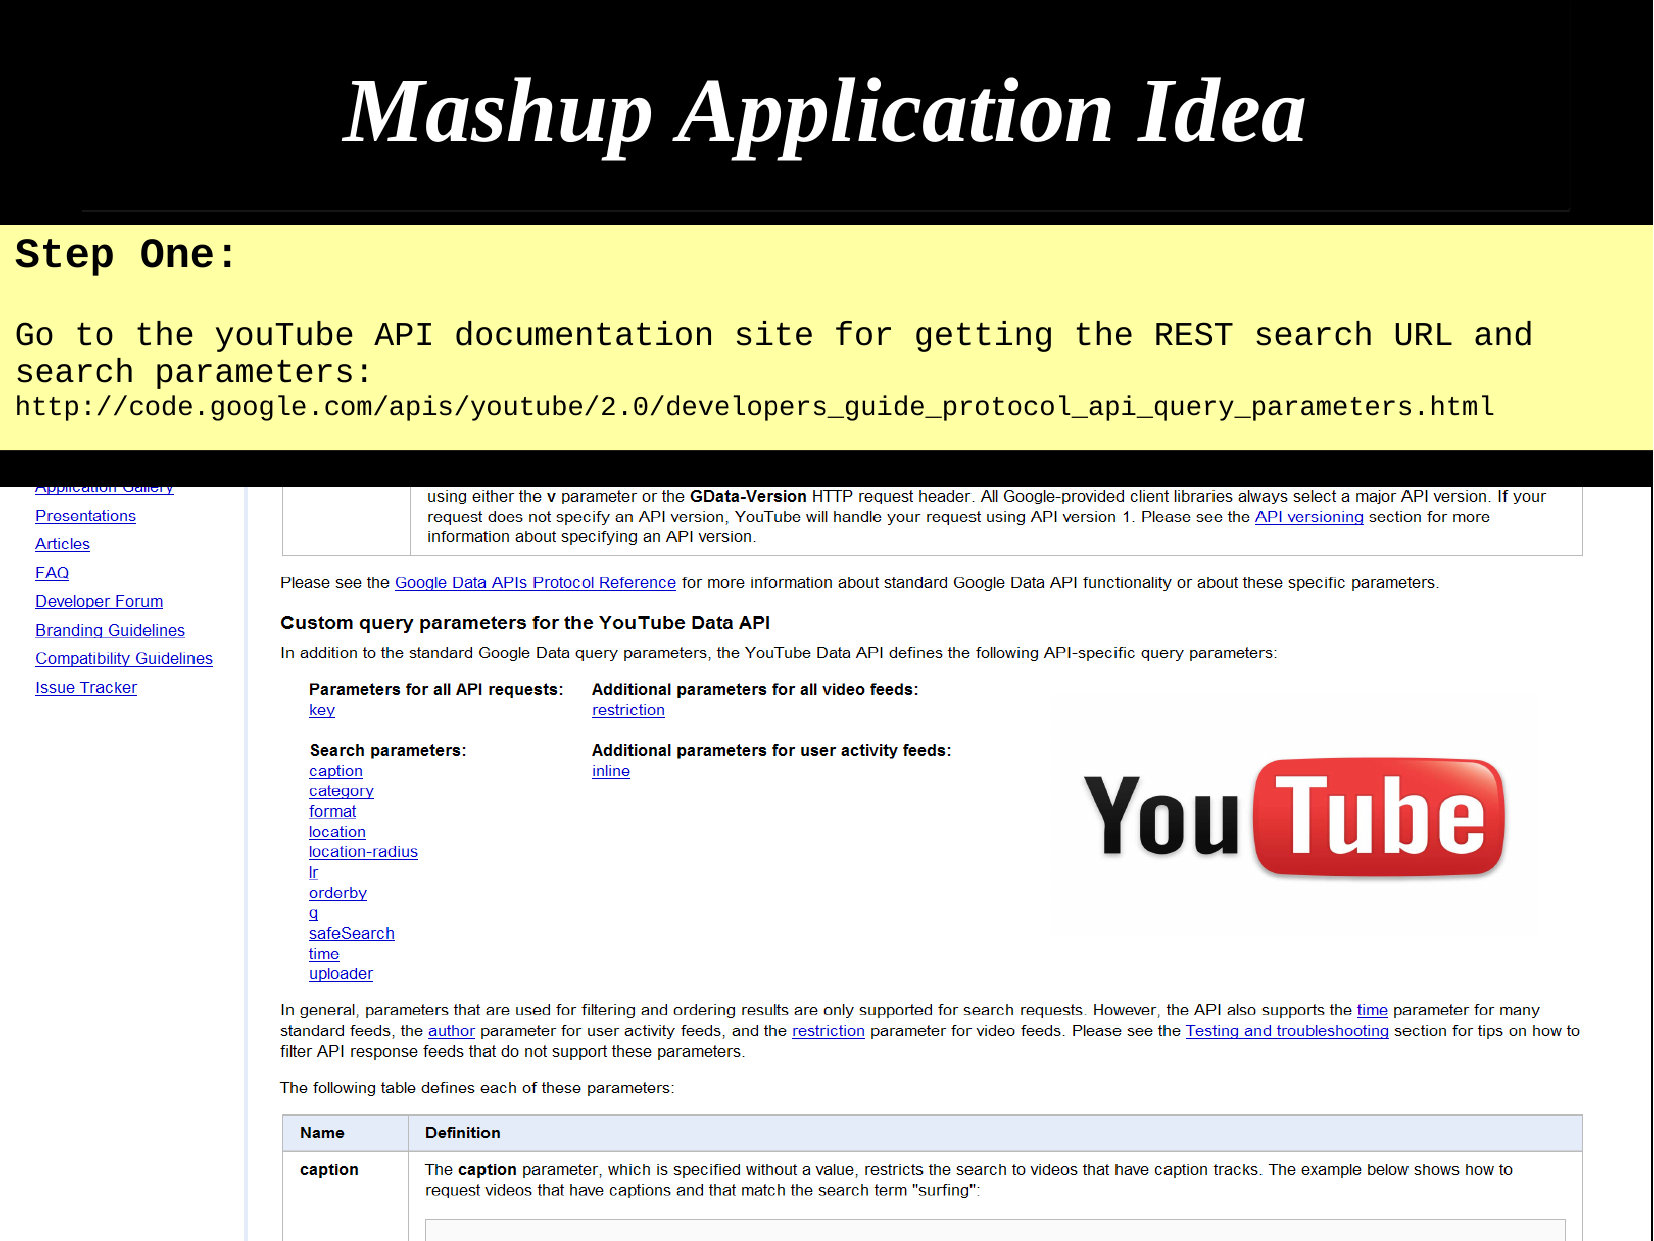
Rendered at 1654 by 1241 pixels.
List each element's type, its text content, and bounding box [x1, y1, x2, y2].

text_box Step One: Go to the youTube API documentation site for getting the REST search URL and search parameters: http://code.google.com/apis/youtube/2.0/developers_guide_protocol_api_query_parameters.html [0, 225, 1654, 451]
title Mashup Application Idea [82, 0, 1571, 208]
picture [0, 487, 1651, 1241]
